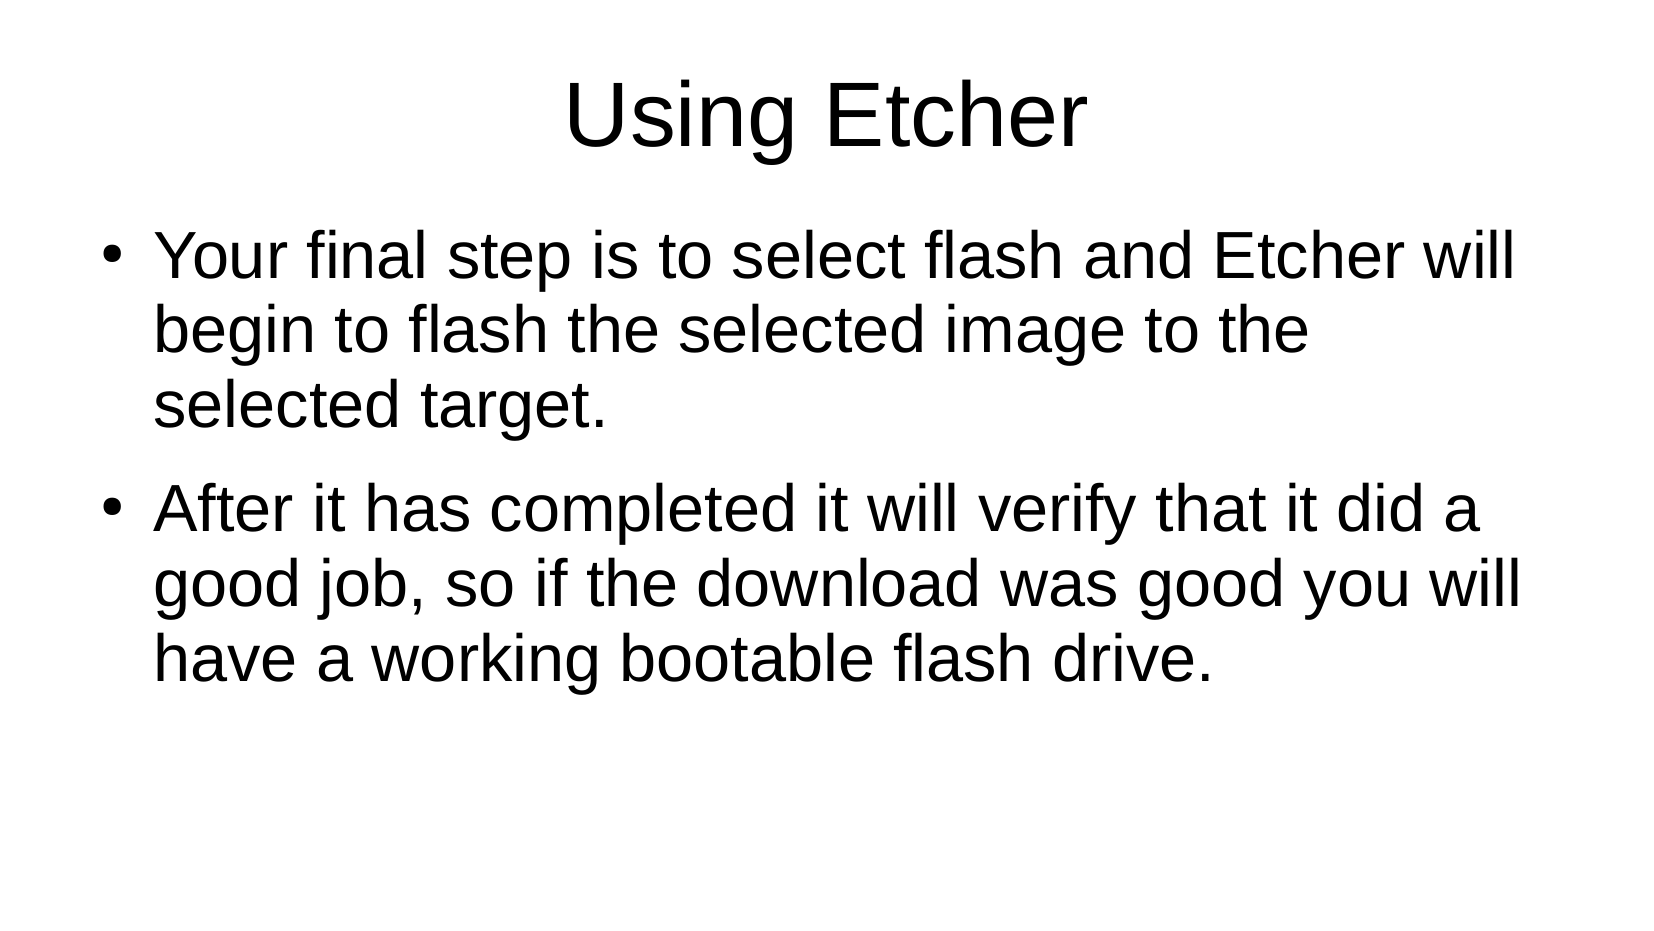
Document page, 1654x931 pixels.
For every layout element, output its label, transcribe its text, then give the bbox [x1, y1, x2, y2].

title Using Etcher [82, 37, 1571, 193]
list Your final step is to select flash and Etcher will begin to flash the selected image to the selected target. After it has completed it will verify that it did a good job, so if the download was good you will have a working bootable flash drive. [82, 217, 1571, 758]
